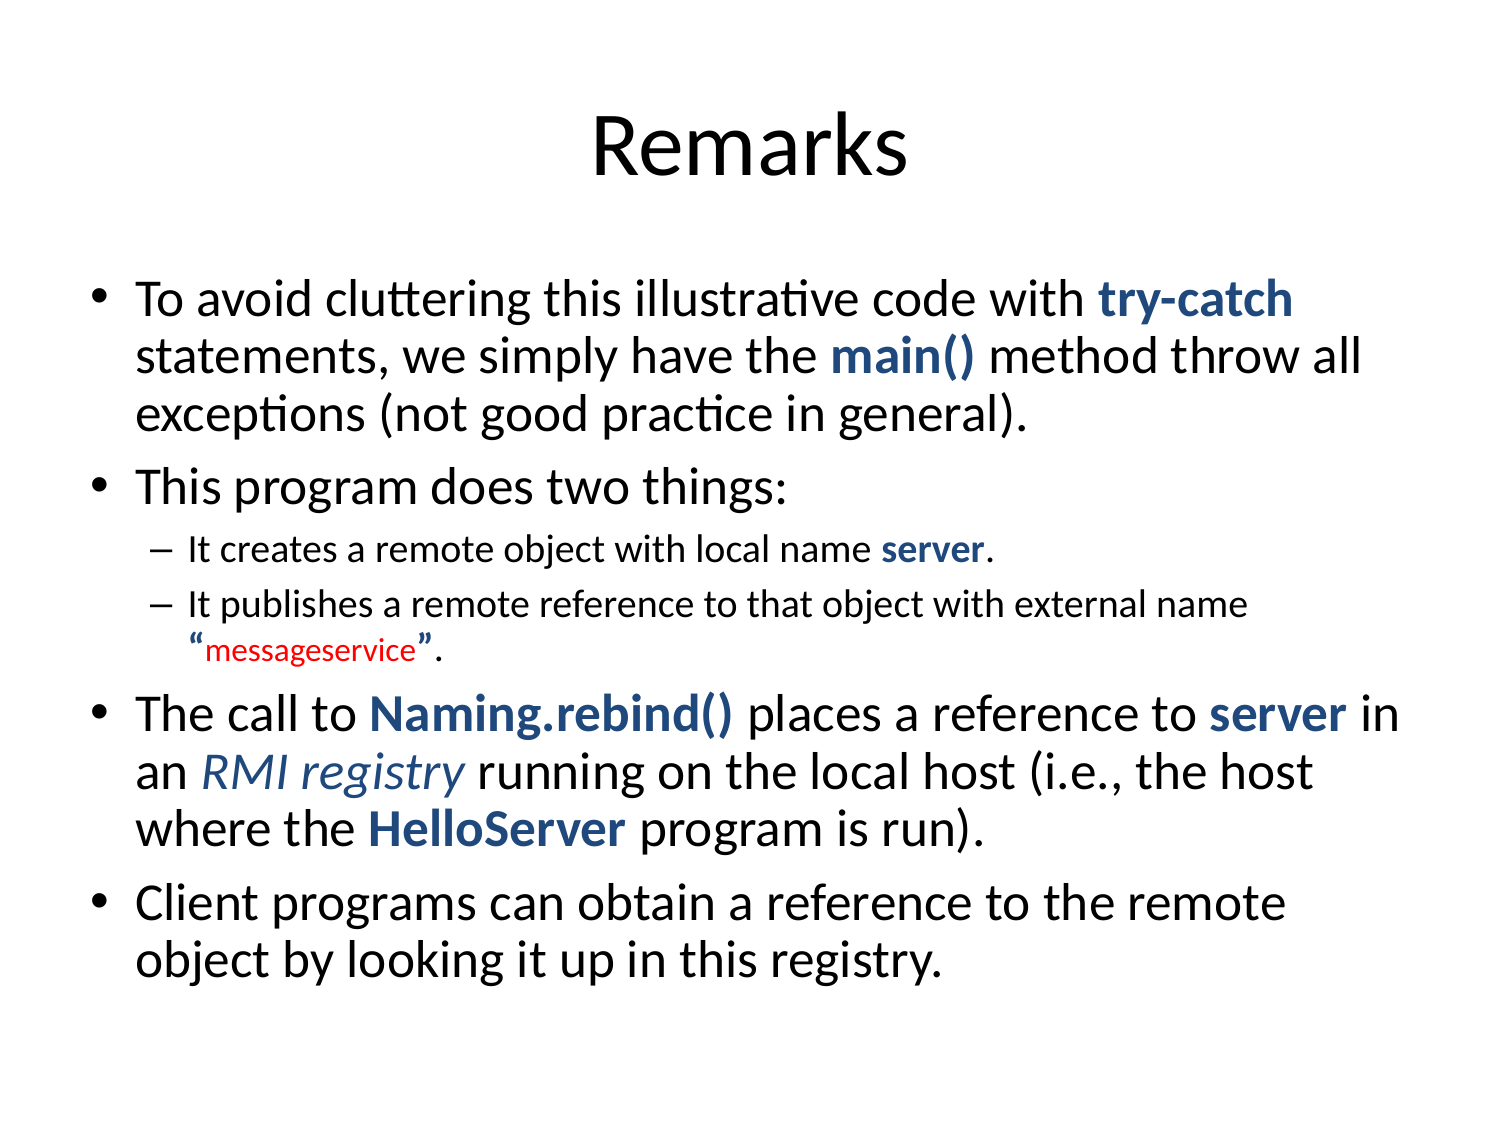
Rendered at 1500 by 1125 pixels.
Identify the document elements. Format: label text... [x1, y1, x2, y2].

list To avoid cluttering this illustrative code with try-catch statements, we simply have the main() method throw all exceptions (not good practice in general). This program does two things: It creates a remote object with local name server. It publishes a remote reference to that object with external name “messageservice”. The call to Naming.rebind() places a reference to server in an RMI registry running on the local host (i.e., the host where the HelloServer program is run). Client programs can obtain a reference to the remote object by looking it up in this registry. [75, 262, 1425, 1005]
title Remarks [75, 45, 1425, 233]
